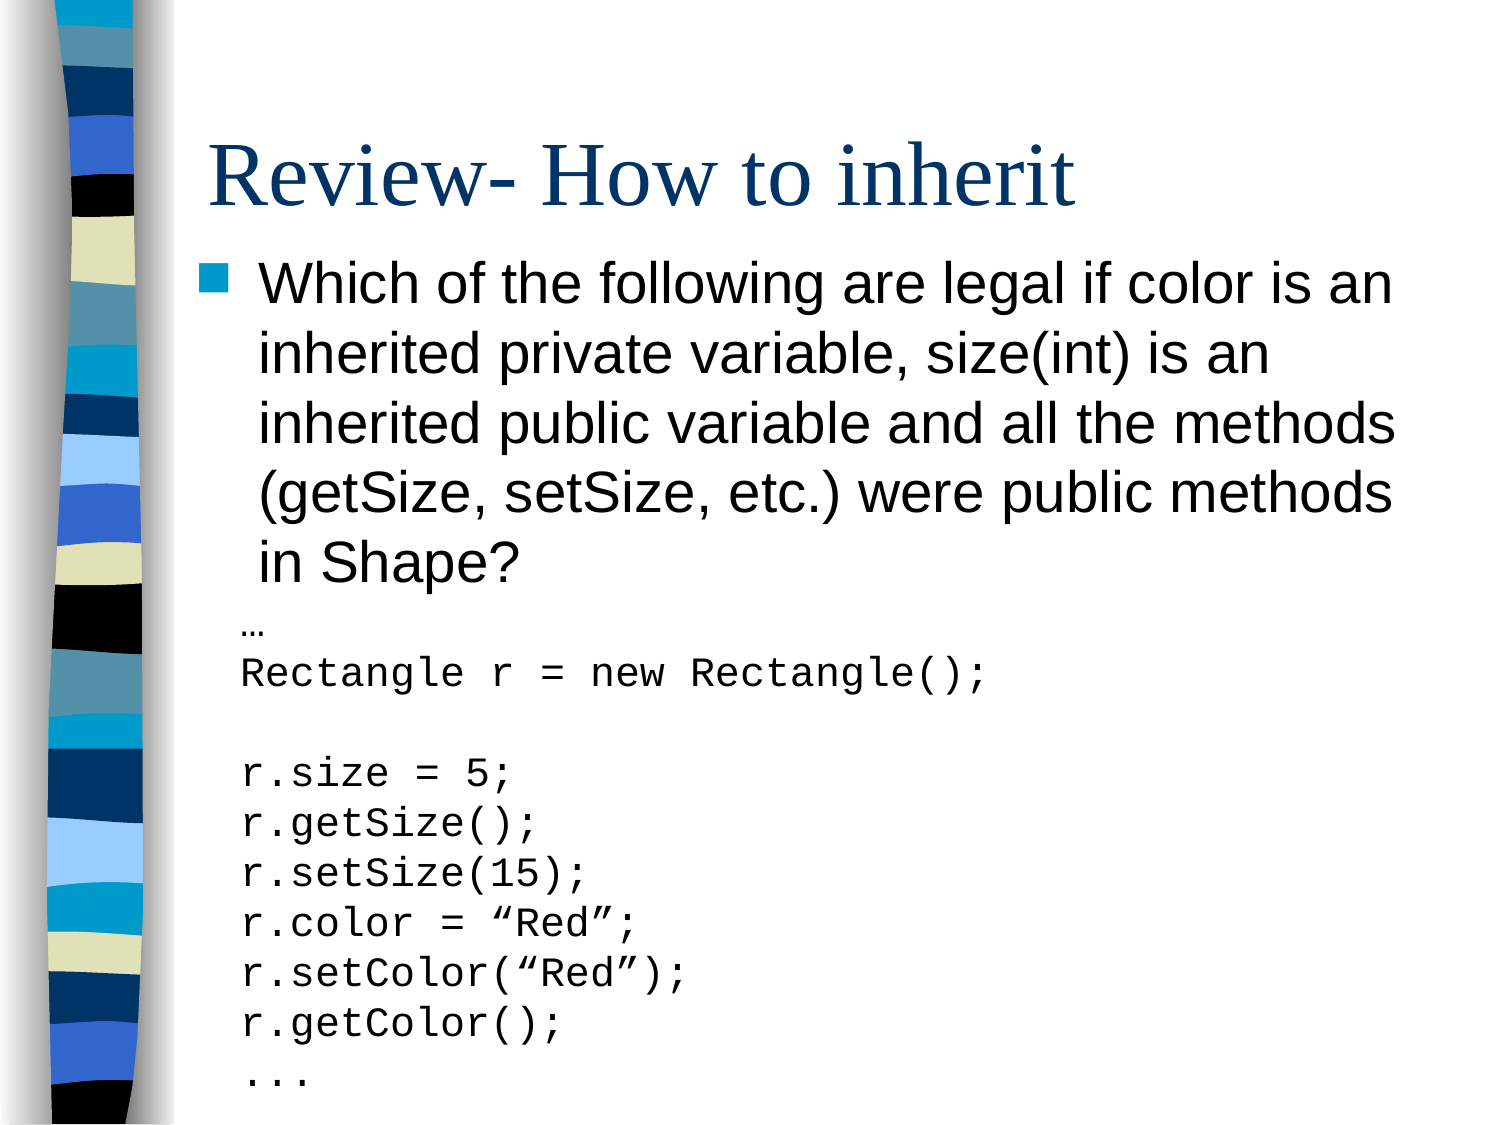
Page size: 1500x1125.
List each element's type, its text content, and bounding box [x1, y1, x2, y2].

list Which of the following are legal if color is an inherited private variable, size(int) is an inherited public variable and all the methods (getSize, setSize, etc.) were public methods in Shape? [187, 237, 1463, 913]
title Review- How to inherit [192, 74, 1468, 263]
text_box … Rectangle r = new Rectangle(); r.size = 5; r.getSize(); r.setSize(15); r.color = “Red”; r.setColor(“Red”); r.getColor(); ... [225, 587, 1006, 1104]
